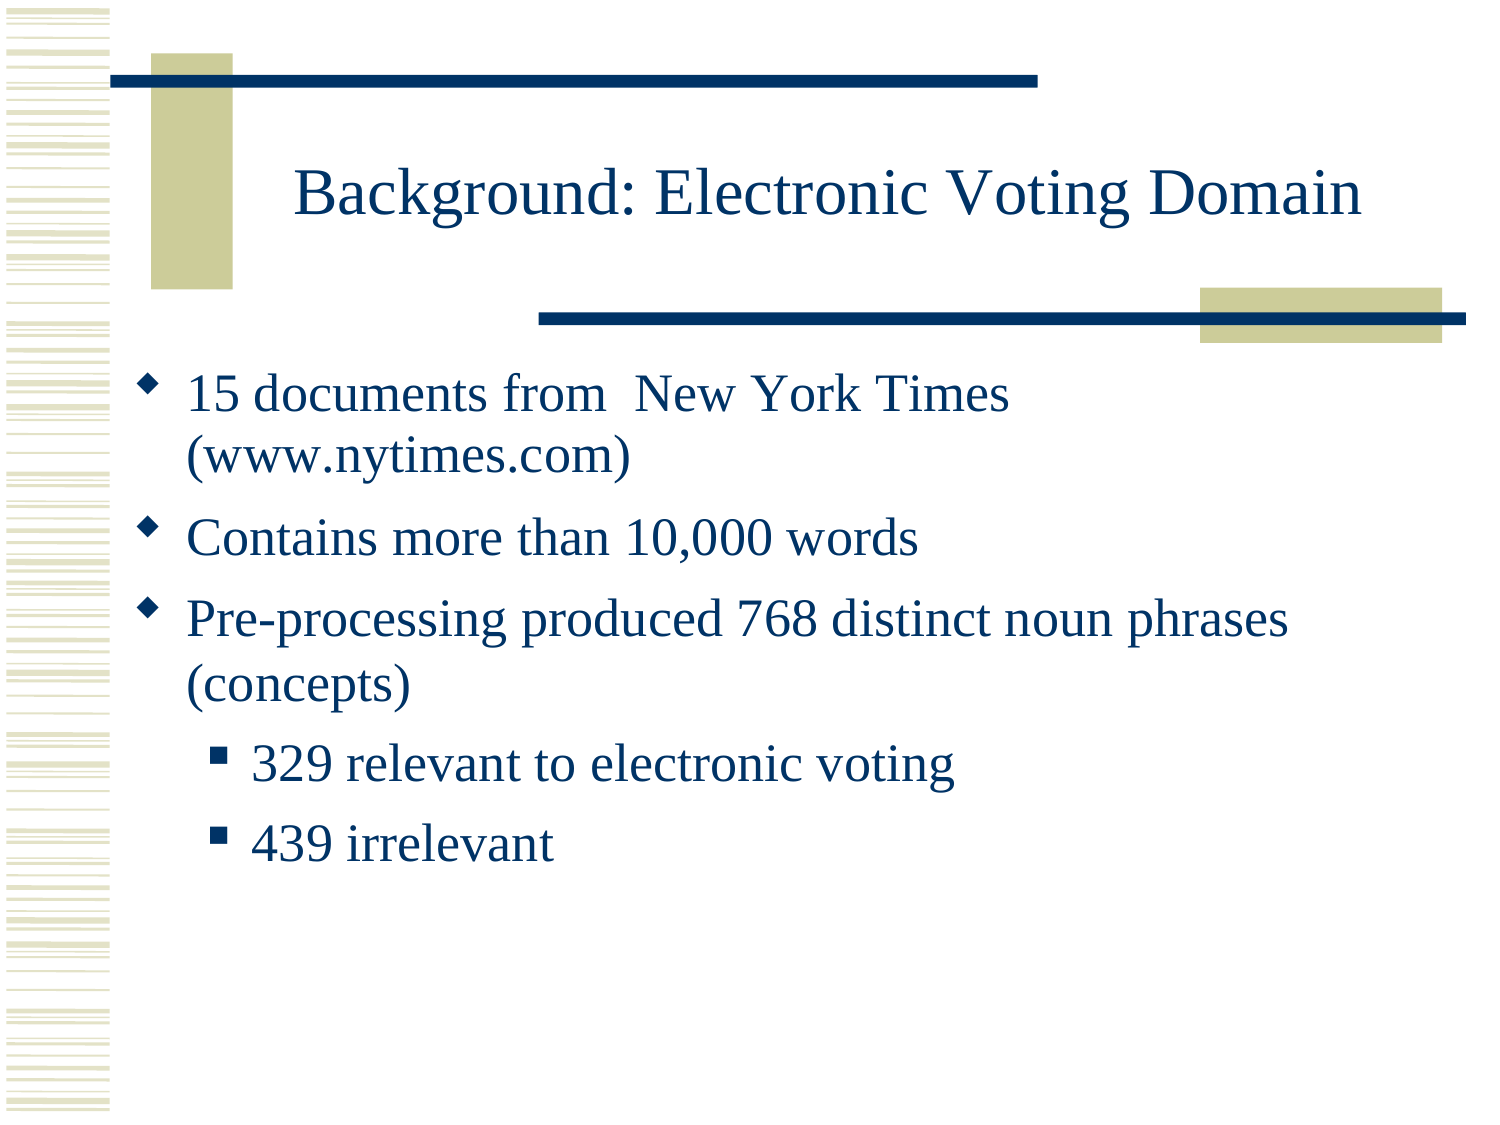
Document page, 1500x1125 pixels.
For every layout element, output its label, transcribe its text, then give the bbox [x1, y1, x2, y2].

list 15 documents from New York Times (www.nytimes.com) Contains more than 10,000 words Pre-processing produced 768 distinct noun phrases (concepts) 329 relevant to electronic voting 439 irrelevant [132, 363, 1437, 1056]
title Background: Electronic Voting Domain [224, 86, 1434, 301]
